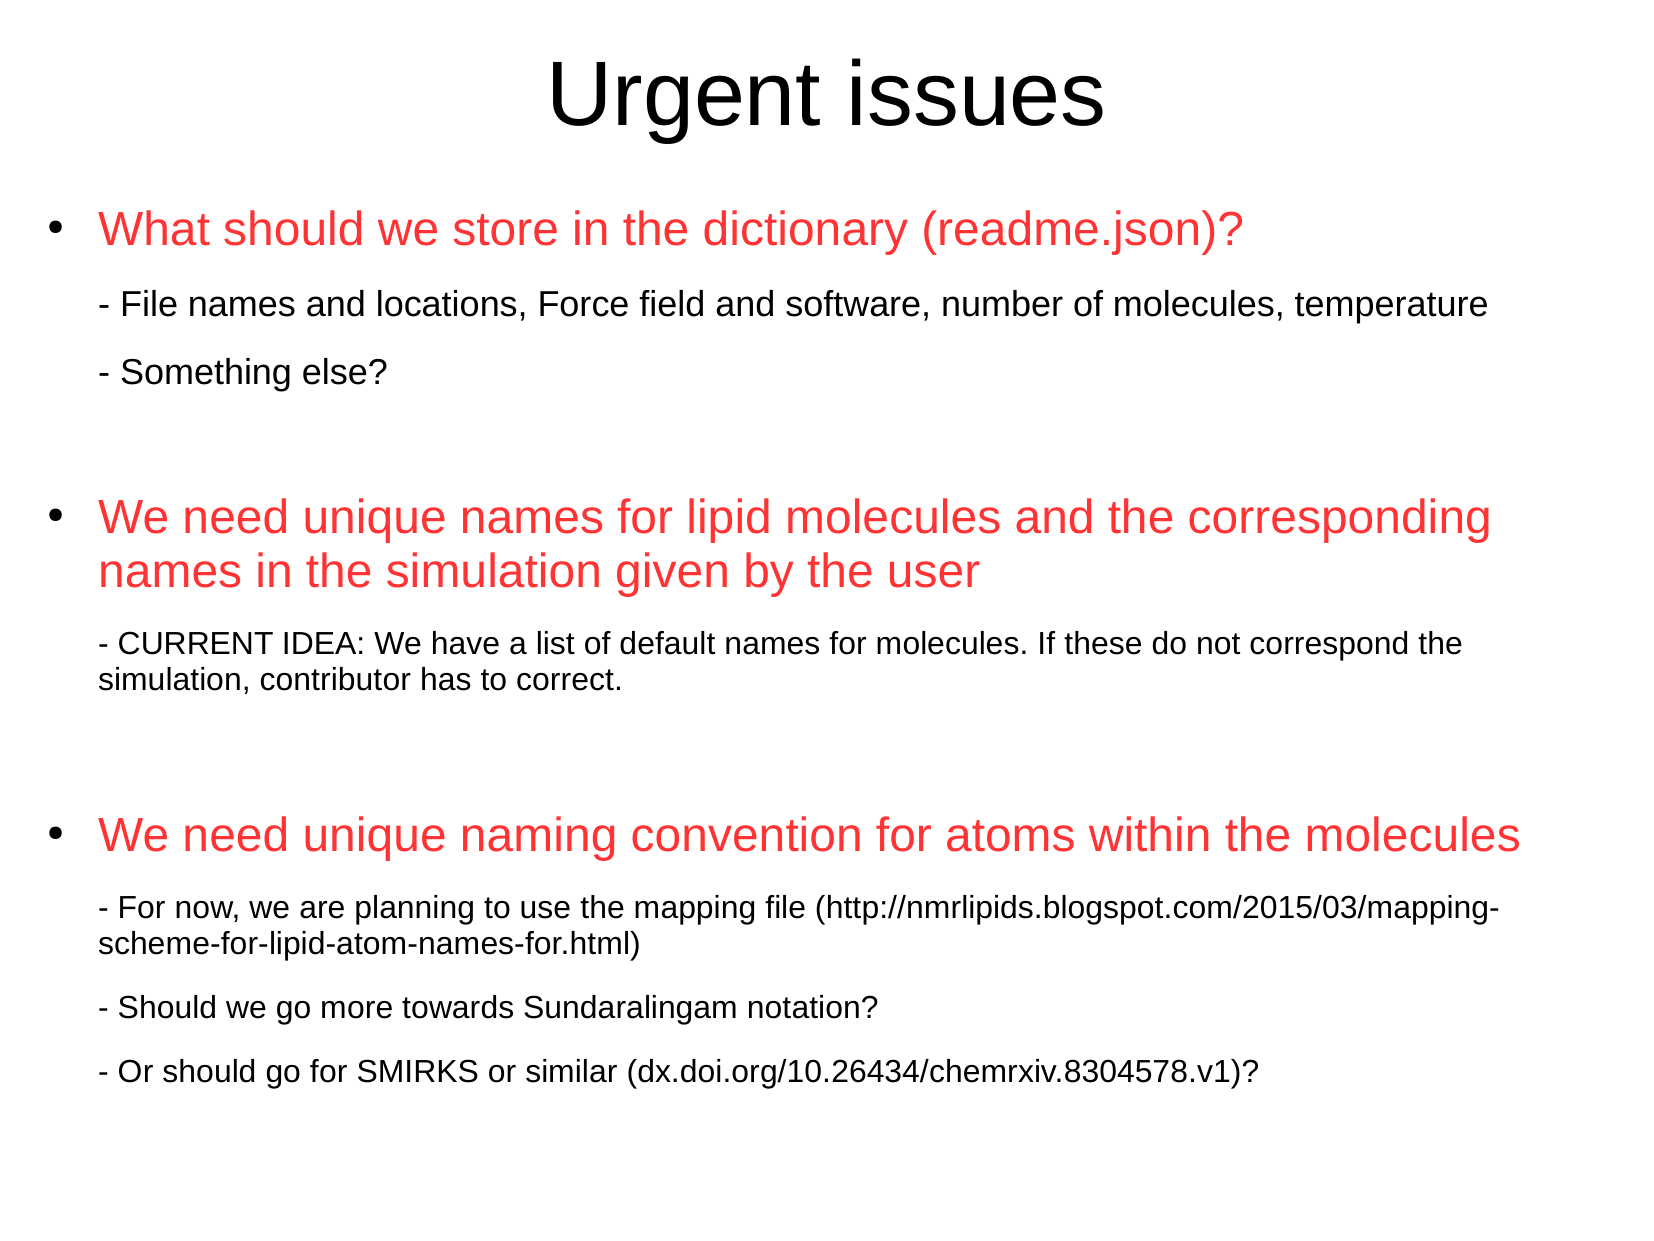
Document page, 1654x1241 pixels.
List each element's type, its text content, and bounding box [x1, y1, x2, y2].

title Urgent issues [82, 0, 1572, 201]
list What should we store in the dictionary (readme.json)? - File names and locations, Force field and software, number of molecules, temperature - Something else? We need unique names for lipid molecules and the corresponding names in the simulation given by the user - CURRENT IDEA: We have a list of default names for molecules. If these do not correspond the simulation, contributor has to correct. We need unique naming convention for atoms within the molecules - For now, we are planning to use the mapping file (http://nmrlipids.blogspot.com/2015/03/mapping-scheme-for-lipid-atom-names-for.html) - Should we go more towards Sundaralingam notation? - Or should go for SMIRKS or similar (dx.doi.org/10.26434/chemrxiv.8304578.v1)? [30, 201, 1621, 1096]
